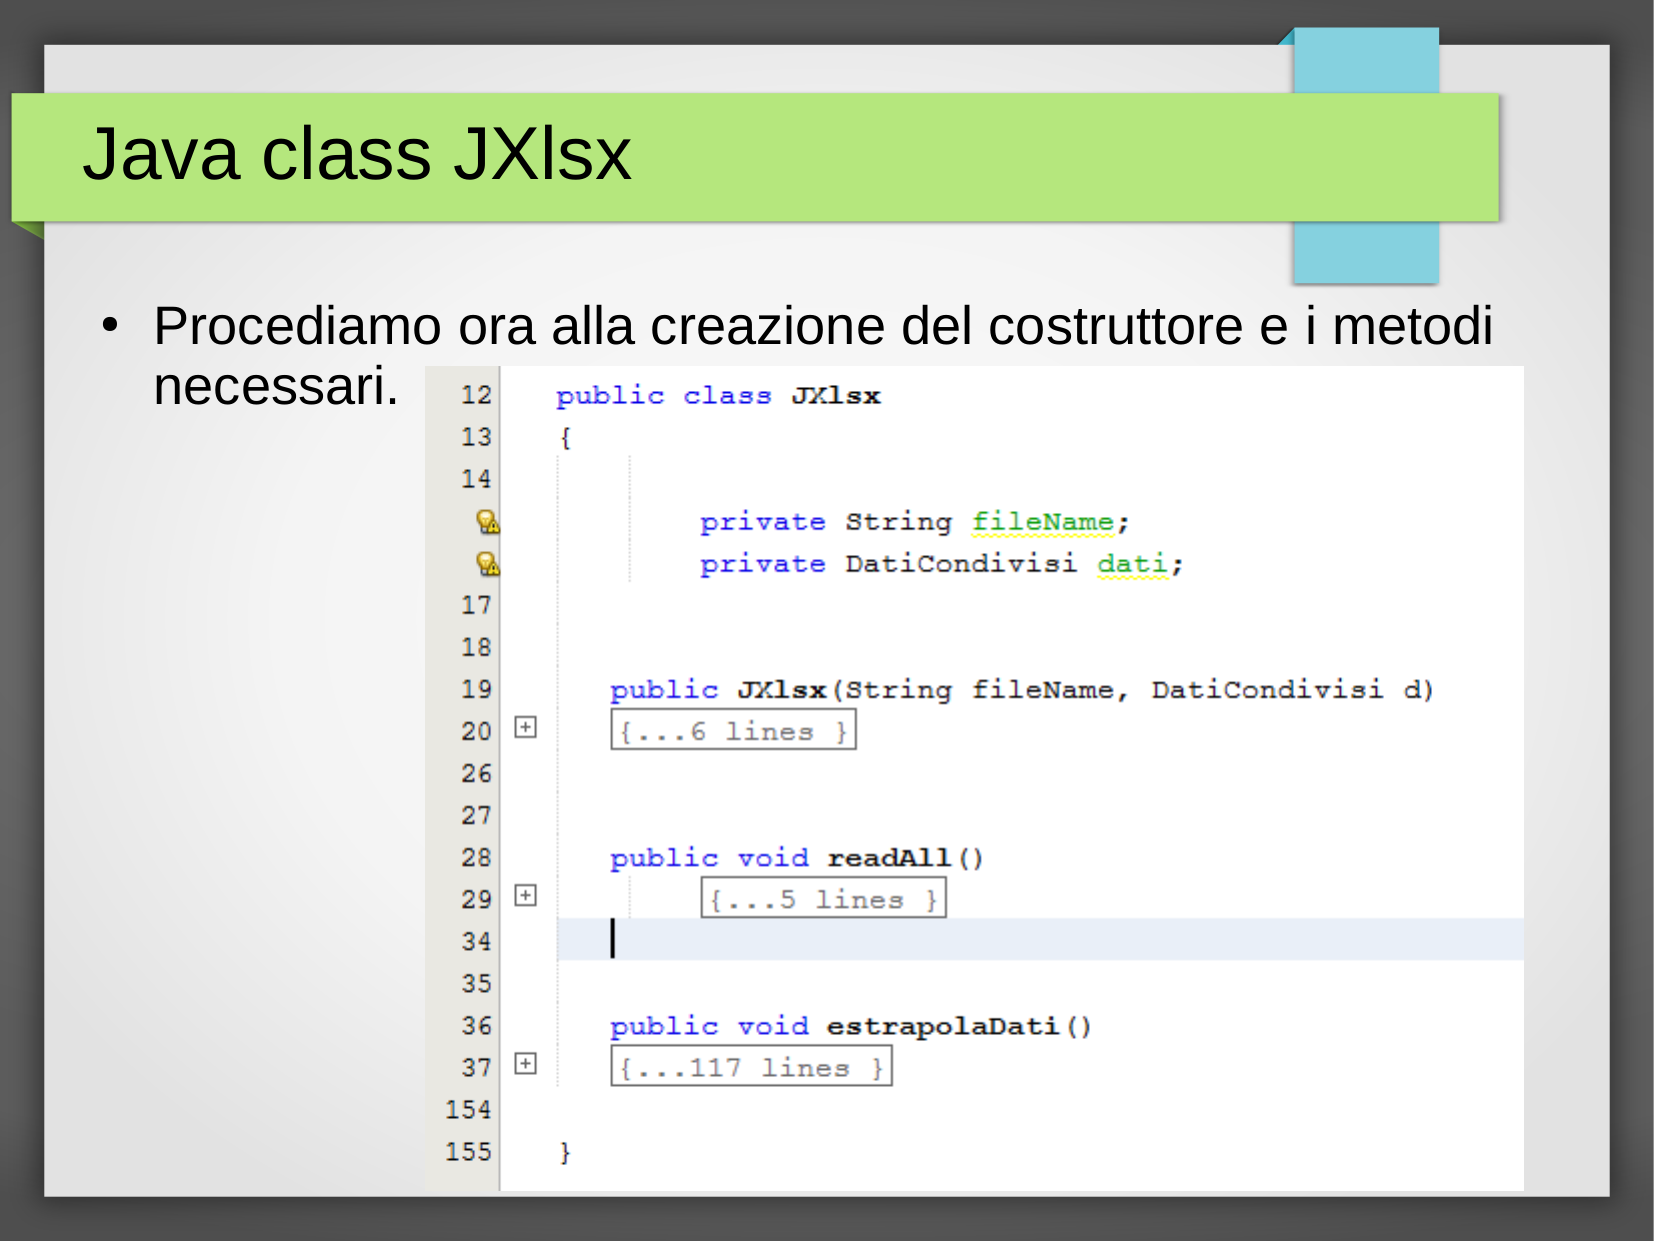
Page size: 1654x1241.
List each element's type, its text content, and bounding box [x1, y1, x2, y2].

title Java class JXlsx [82, 94, 1264, 213]
picture [0, 0, 1654, 1241]
list Procediamo ora alla creazione del costruttore e i metodi necessari. [82, 295, 1571, 1015]
